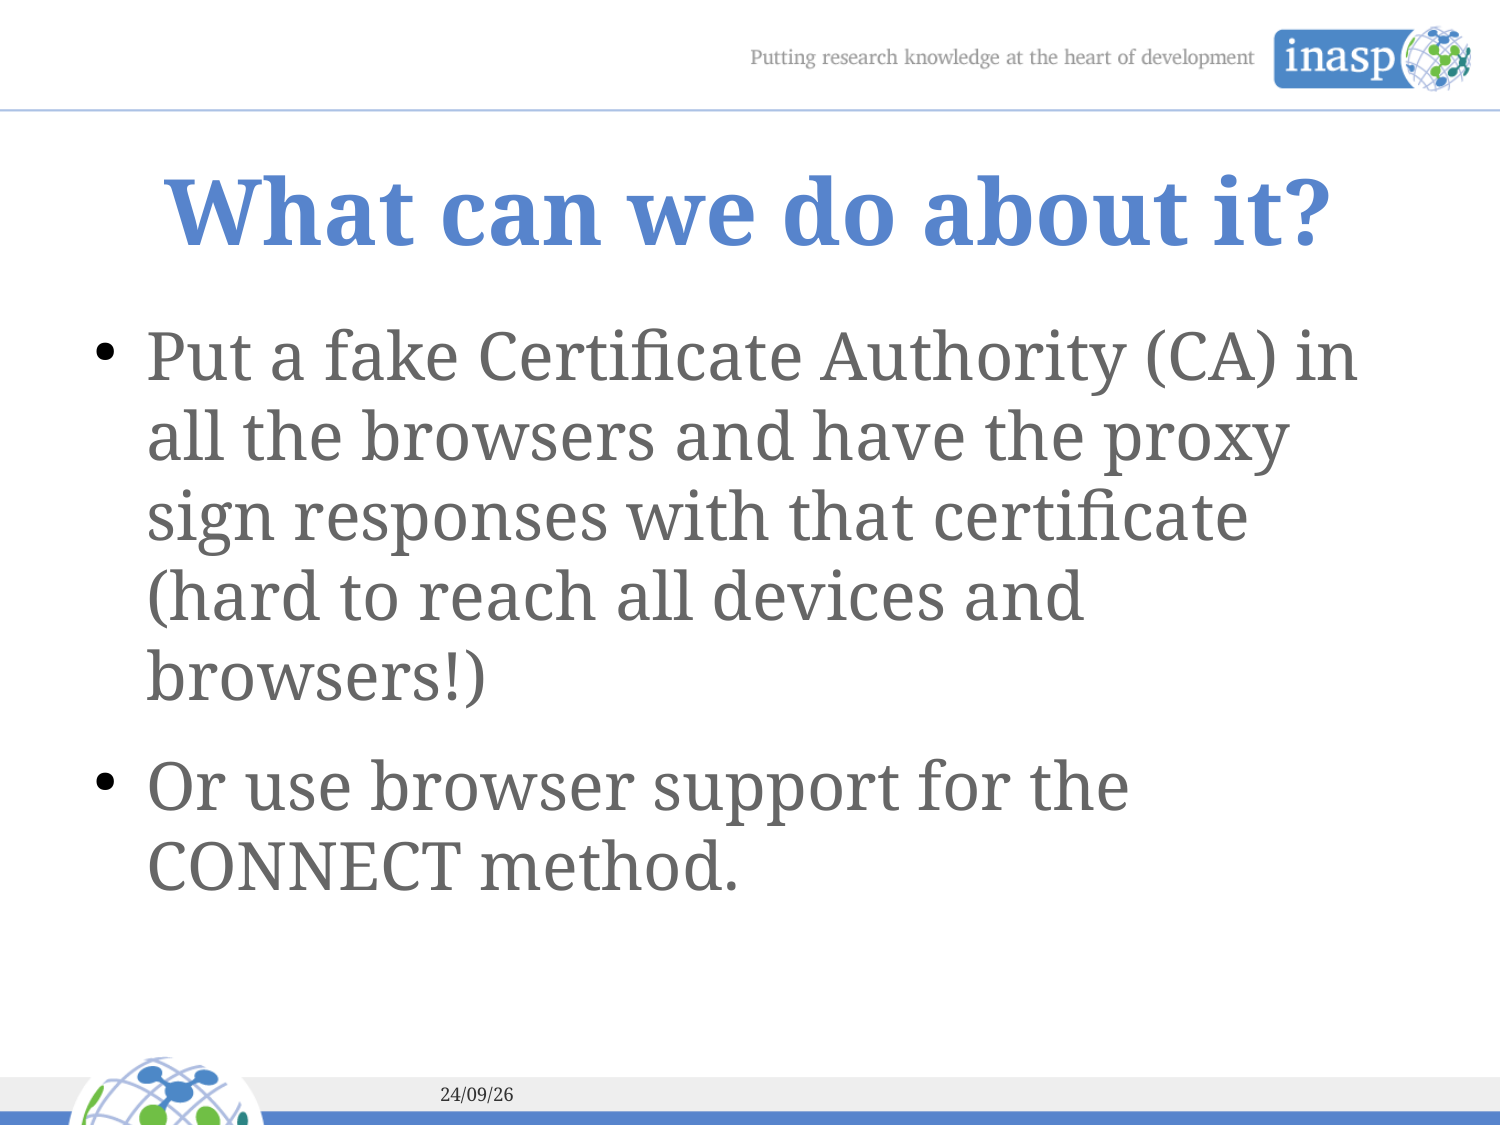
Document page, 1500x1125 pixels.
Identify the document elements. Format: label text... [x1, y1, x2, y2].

title What can we do about it? [75, 129, 1426, 313]
list Put a fake Certificate Authority (CA) in all the browsers and have the proxy sign responses with that certificate (hard to reach all devices and browsers!) Or use browser support for the CONNECT method. [75, 313, 1426, 967]
picture [0, 0, 1500, 1125]
